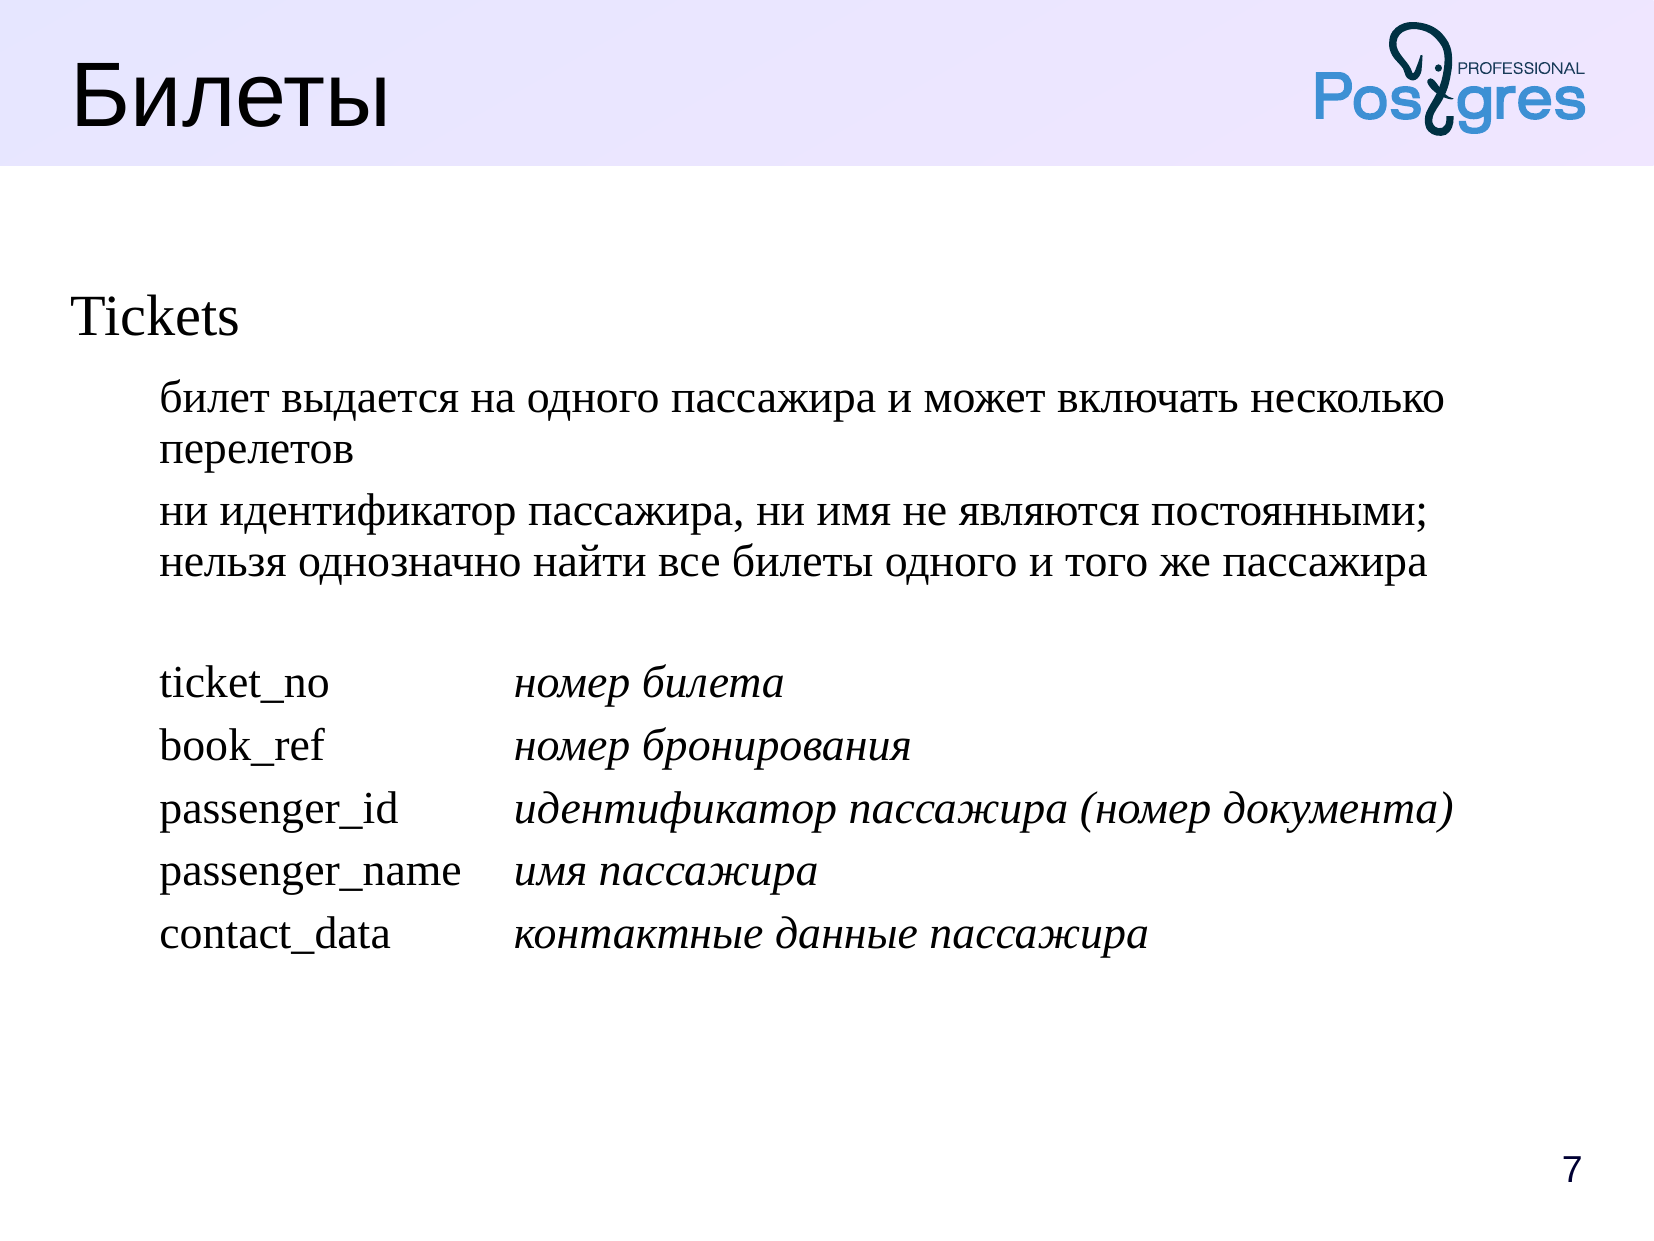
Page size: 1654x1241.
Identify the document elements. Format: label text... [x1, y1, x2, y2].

list Tickets билет выдается на одного пассажира и может включать несколько перелетов ни идентификатор пассажира, ни имя не являются постоянными; нельзя однозначно найти все билеты одного и того же пассажира ticket_no номер билета book_ref номер бронирования passenger_id идентификатор пассажира (номер документа) passenger_name имя пассажира contact_data контактные данные пассажира [70, 283, 1583, 1141]
title Билеты [70, 43, 1241, 147]
